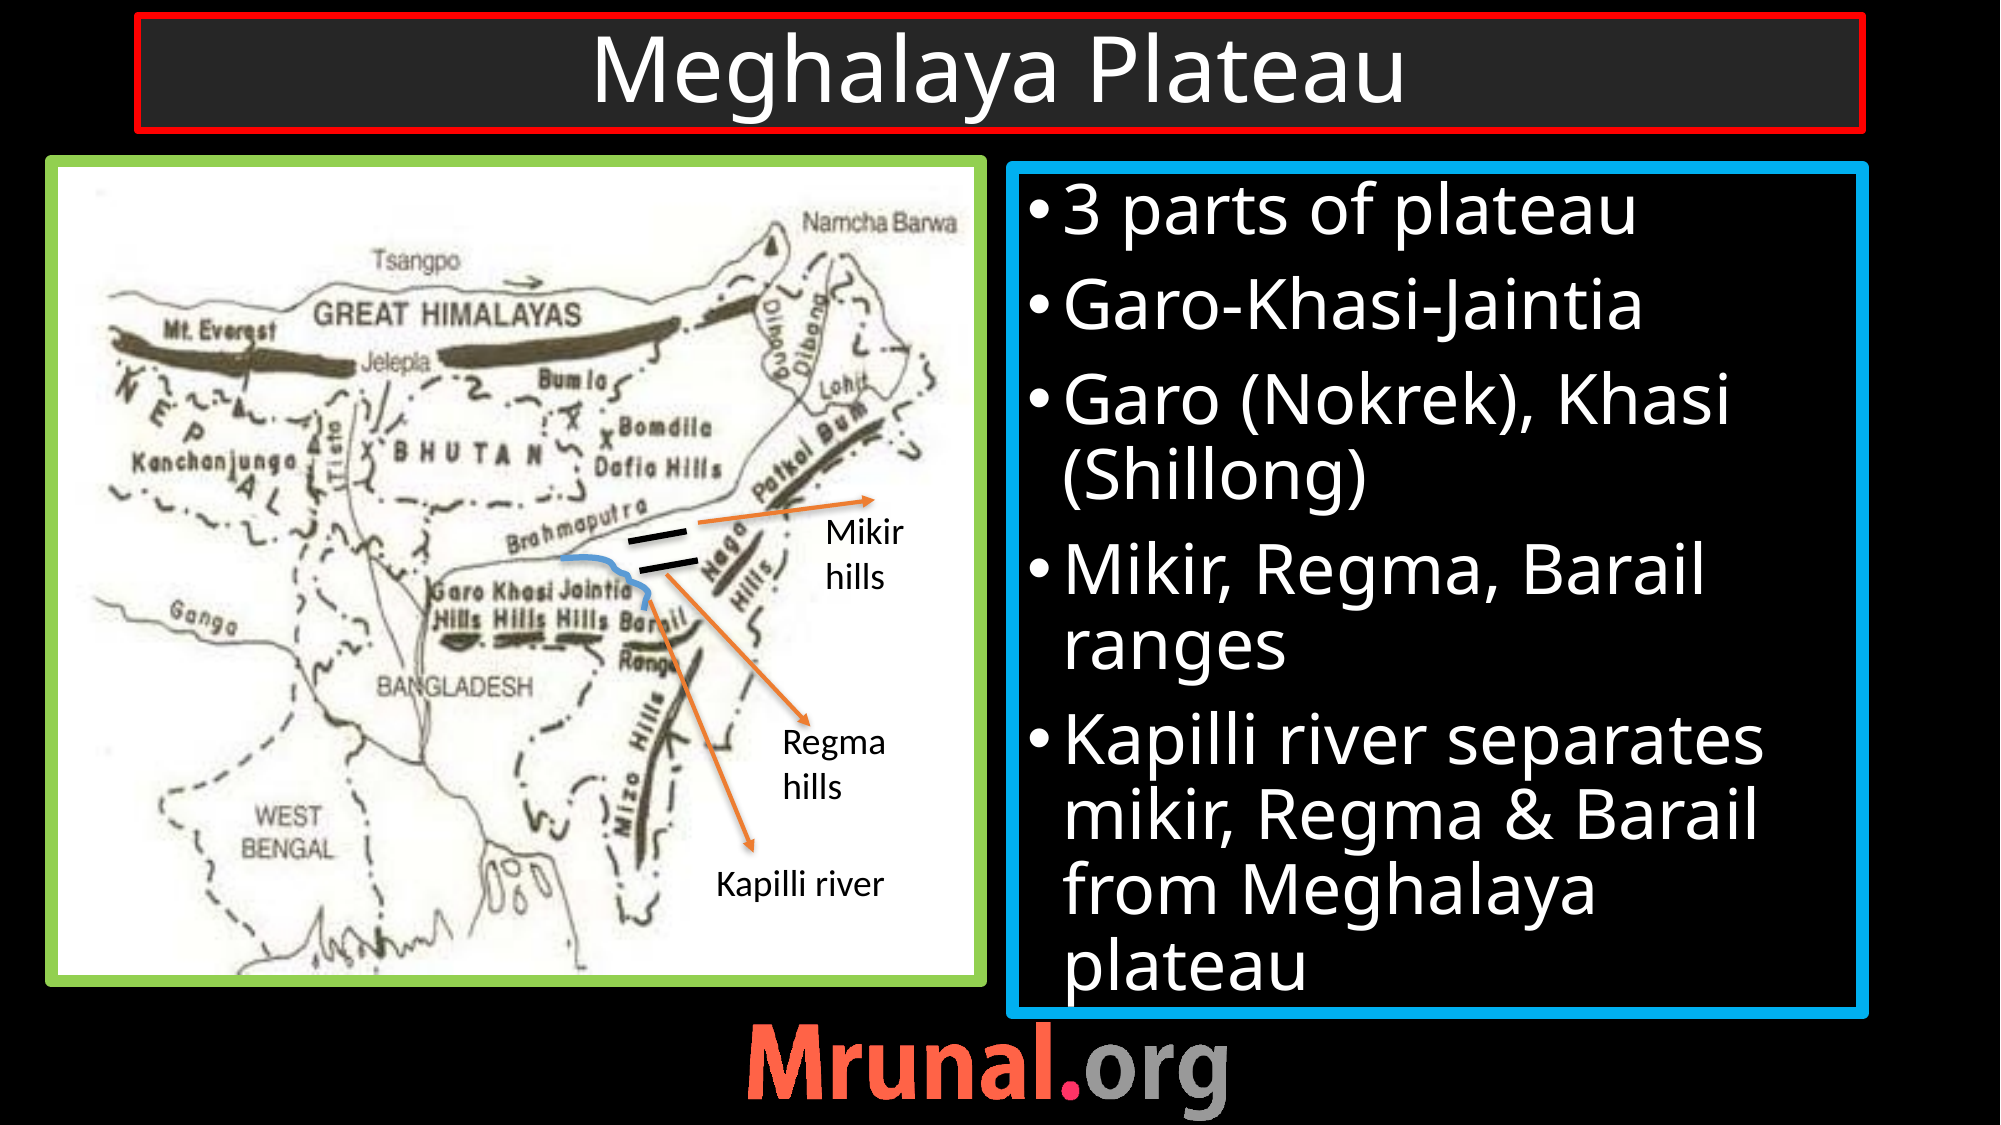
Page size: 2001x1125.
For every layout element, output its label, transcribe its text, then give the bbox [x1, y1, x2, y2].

text_box Kapilli river [701, 851, 917, 912]
list 3 parts of plateau Garo-Khasi-Jaintia Garo (Nokrek), Khasi (Shillong) Mikir, Regma, Barail ranges Kapilli river separates mikir, Regma & Barail from Meghalaya plateau [1012, 167, 1863, 1014]
picture [741, 1005, 1230, 1125]
title Meghalaya Plateau [137, 15, 1863, 131]
text_box Mikir hills [810, 499, 961, 605]
text_box Regma hills [767, 709, 961, 815]
picture [57, 167, 975, 975]
